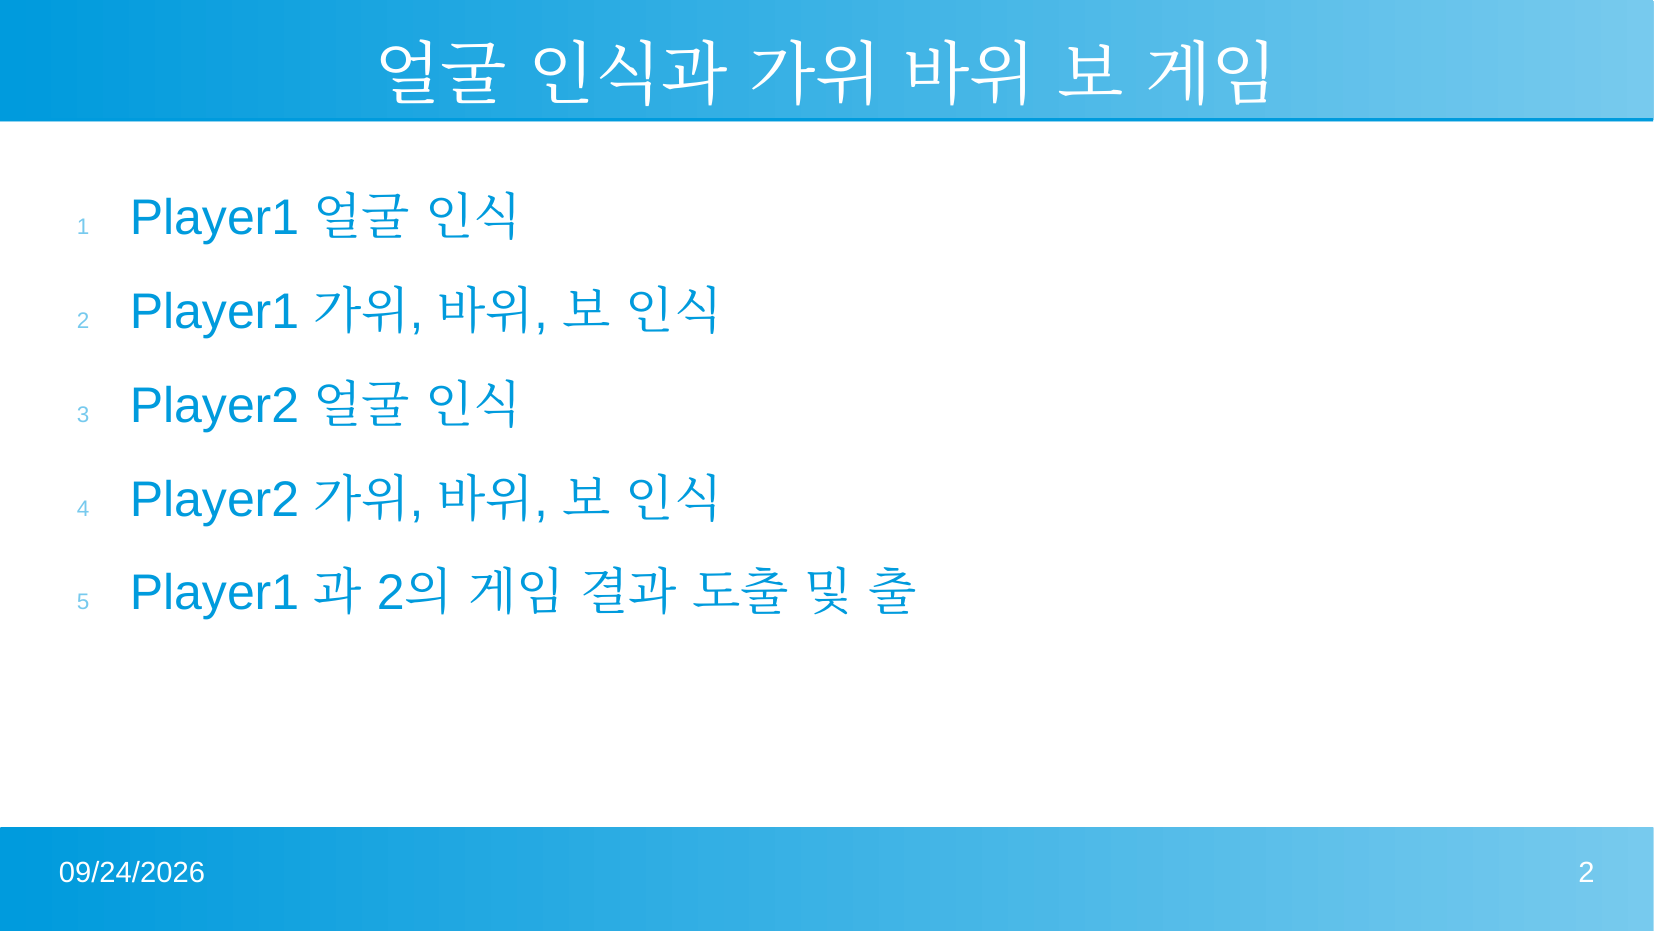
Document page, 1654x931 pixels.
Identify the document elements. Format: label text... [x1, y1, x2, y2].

list Player1 얼굴 인식 Player1 가위, 바위, 보 인식 Player2 얼굴 인식 Player2 가위, 바위, 보 인식 Player1 과 2의 게임 결과 도출 및 출 [59, 177, 1595, 768]
title 얼굴 인식과 가위 바위 보 게임 [59, 19, 1595, 119]
